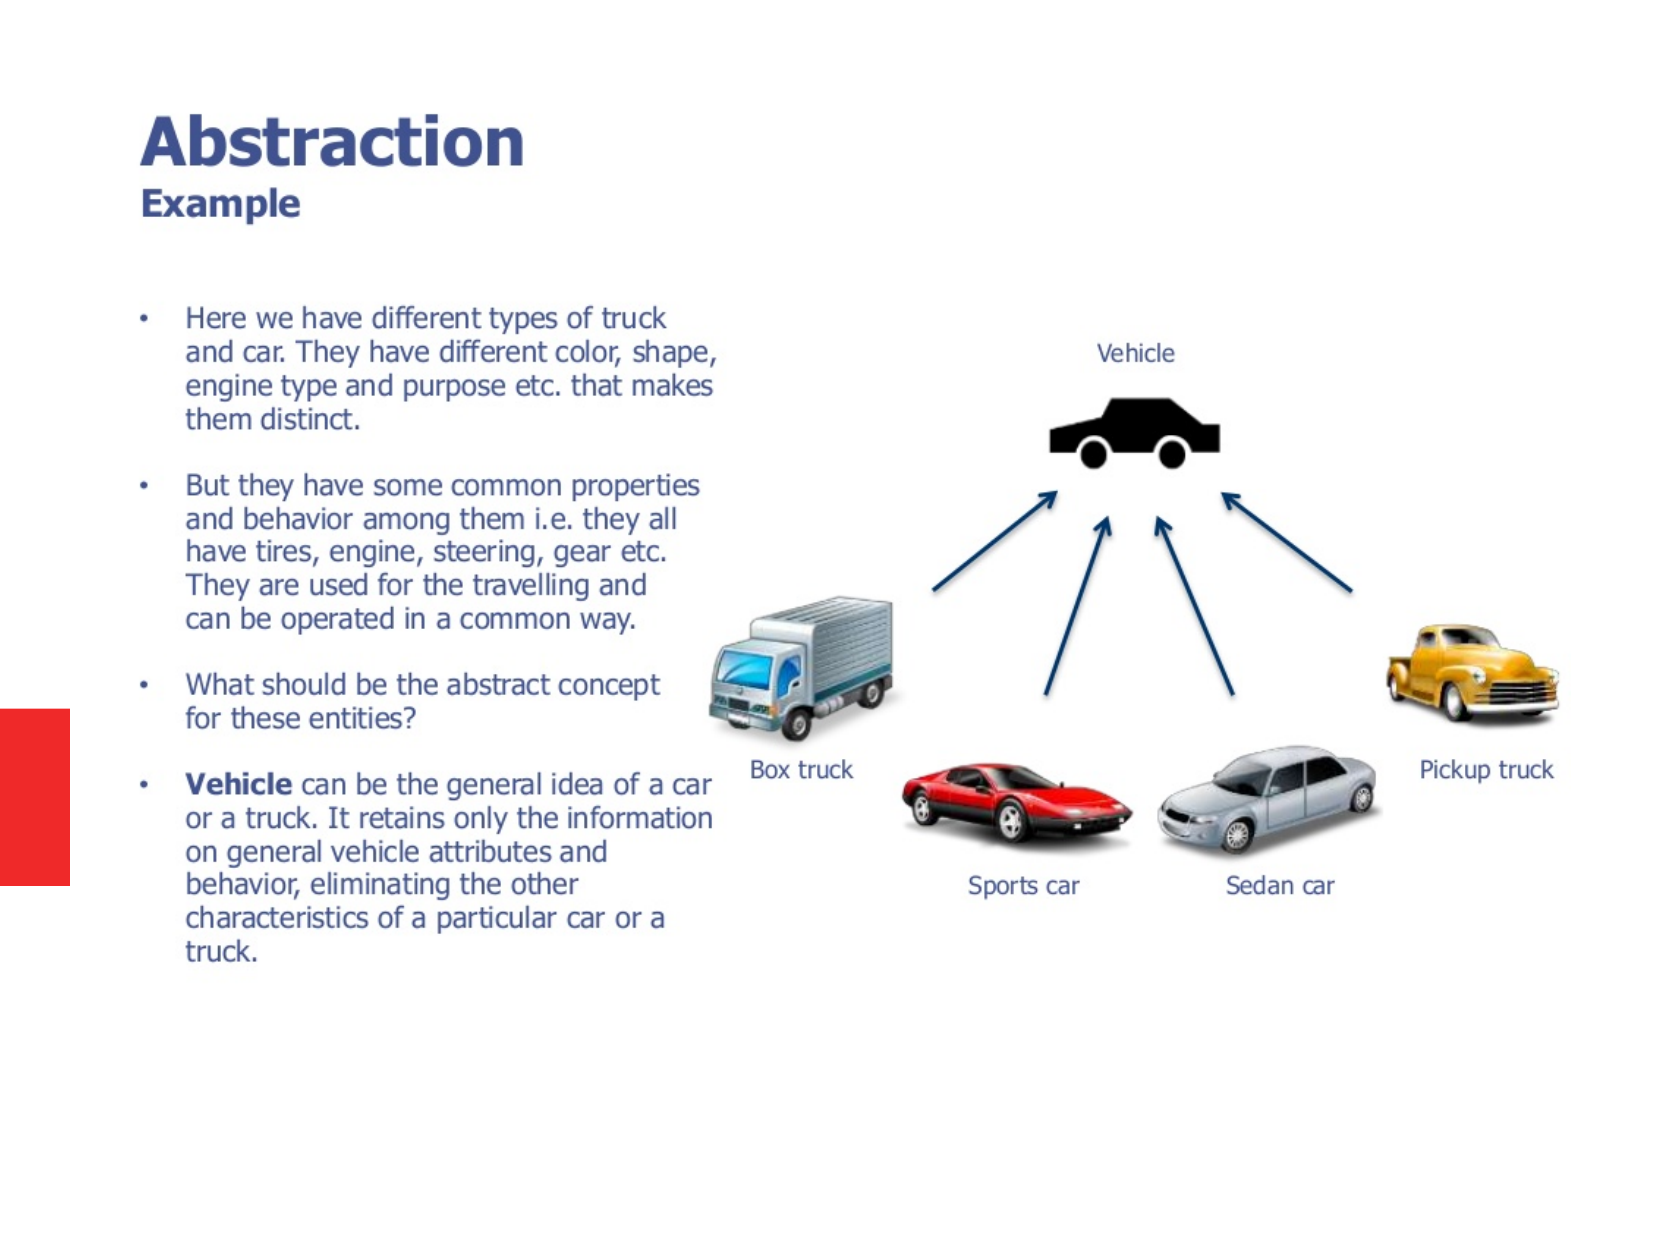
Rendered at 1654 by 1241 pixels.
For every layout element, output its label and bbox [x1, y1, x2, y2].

picture [70, 44, 1571, 1170]
